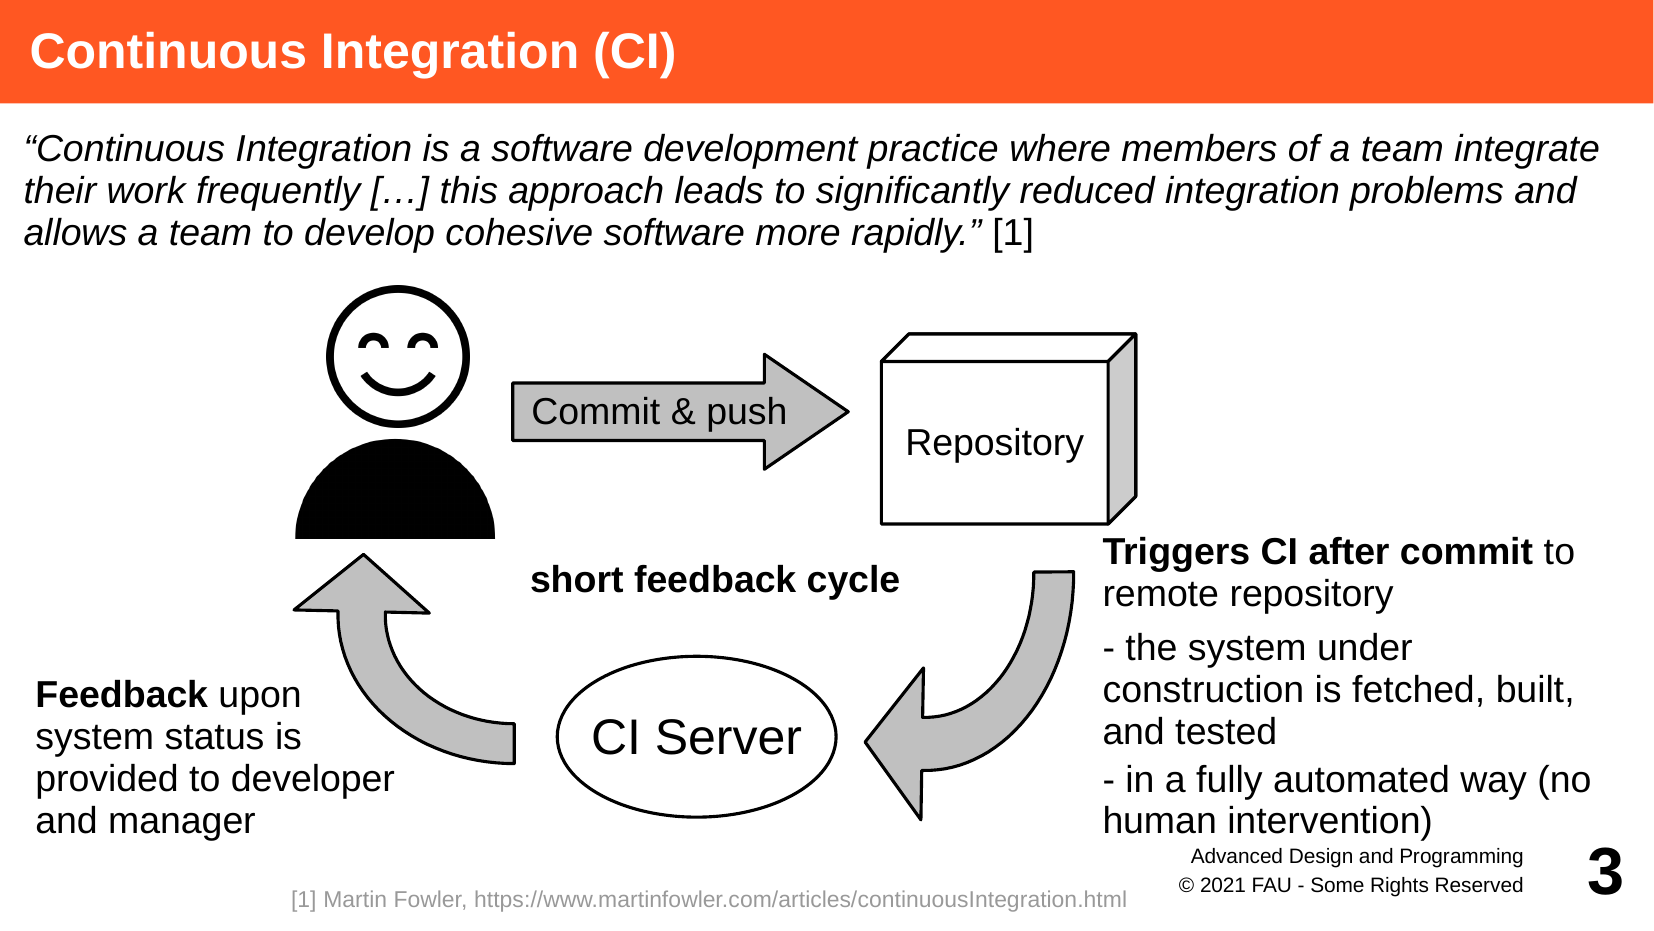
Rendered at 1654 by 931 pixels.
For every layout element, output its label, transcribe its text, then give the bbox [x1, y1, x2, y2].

text_box [865, 571, 1074, 820]
text_box [1] Martin Fowler, https://www.martinfowler.com/articles/continuousIntegration.html [226, 862, 1193, 931]
text_box CI Server [557, 676, 837, 818]
text_box Commit & push [512, 354, 849, 470]
title Continuous Integration (CI) [0, 0, 1654, 104]
text_box [423, 691, 515, 764]
text_box Triggers CI after commit to remote repository - the system under construction is fetched, built, and tested - in a fully automated way (no human intervention) [1090, 497, 1628, 875]
text_box Feedback upon system status is provided to developer and manager [23, 661, 423, 854]
text_box [470, 325, 475, 378]
text_box short feedback cycle [472, 484, 969, 676]
picture [276, 287, 514, 539]
text_box Repository [881, 362, 1108, 524]
text_box [294, 554, 430, 661]
text_box “Continuous Integration is a software development practice where members of a team integrate their work frequently […] this approach leads to significantly reduced integration problems and allows a team to develop cohesive software more rapidly.” [1] [11, 94, 1648, 287]
